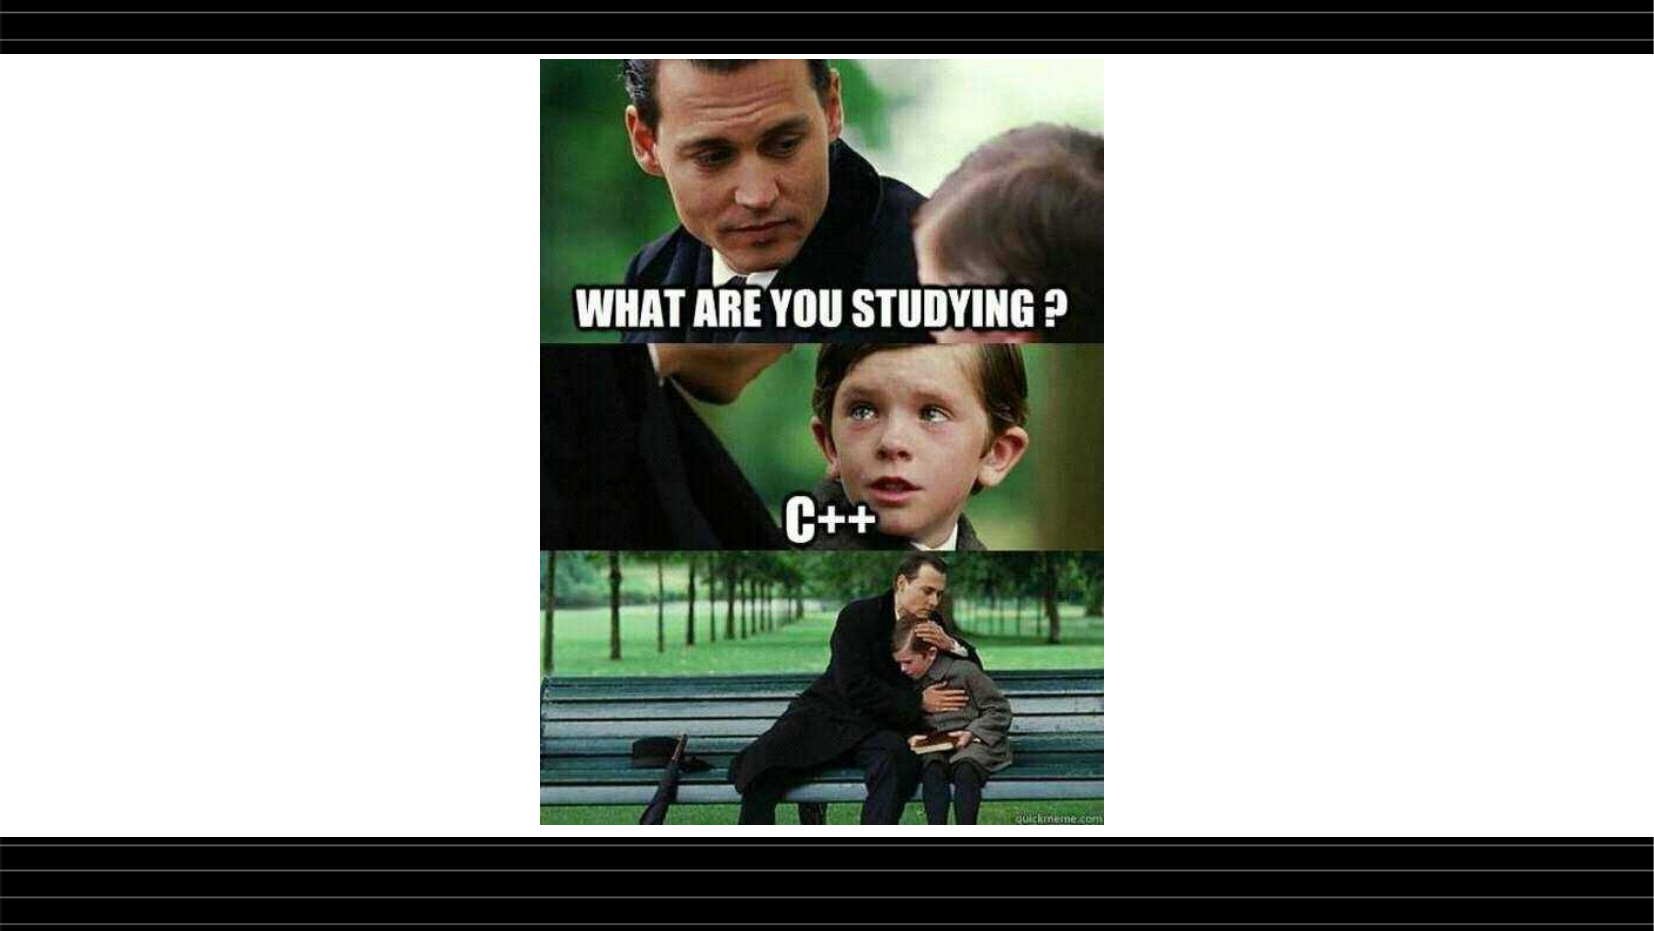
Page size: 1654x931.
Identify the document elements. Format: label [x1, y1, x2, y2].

picture [540, 59, 1104, 825]
picture [0, 837, 1654, 931]
picture [0, 0, 1654, 54]
